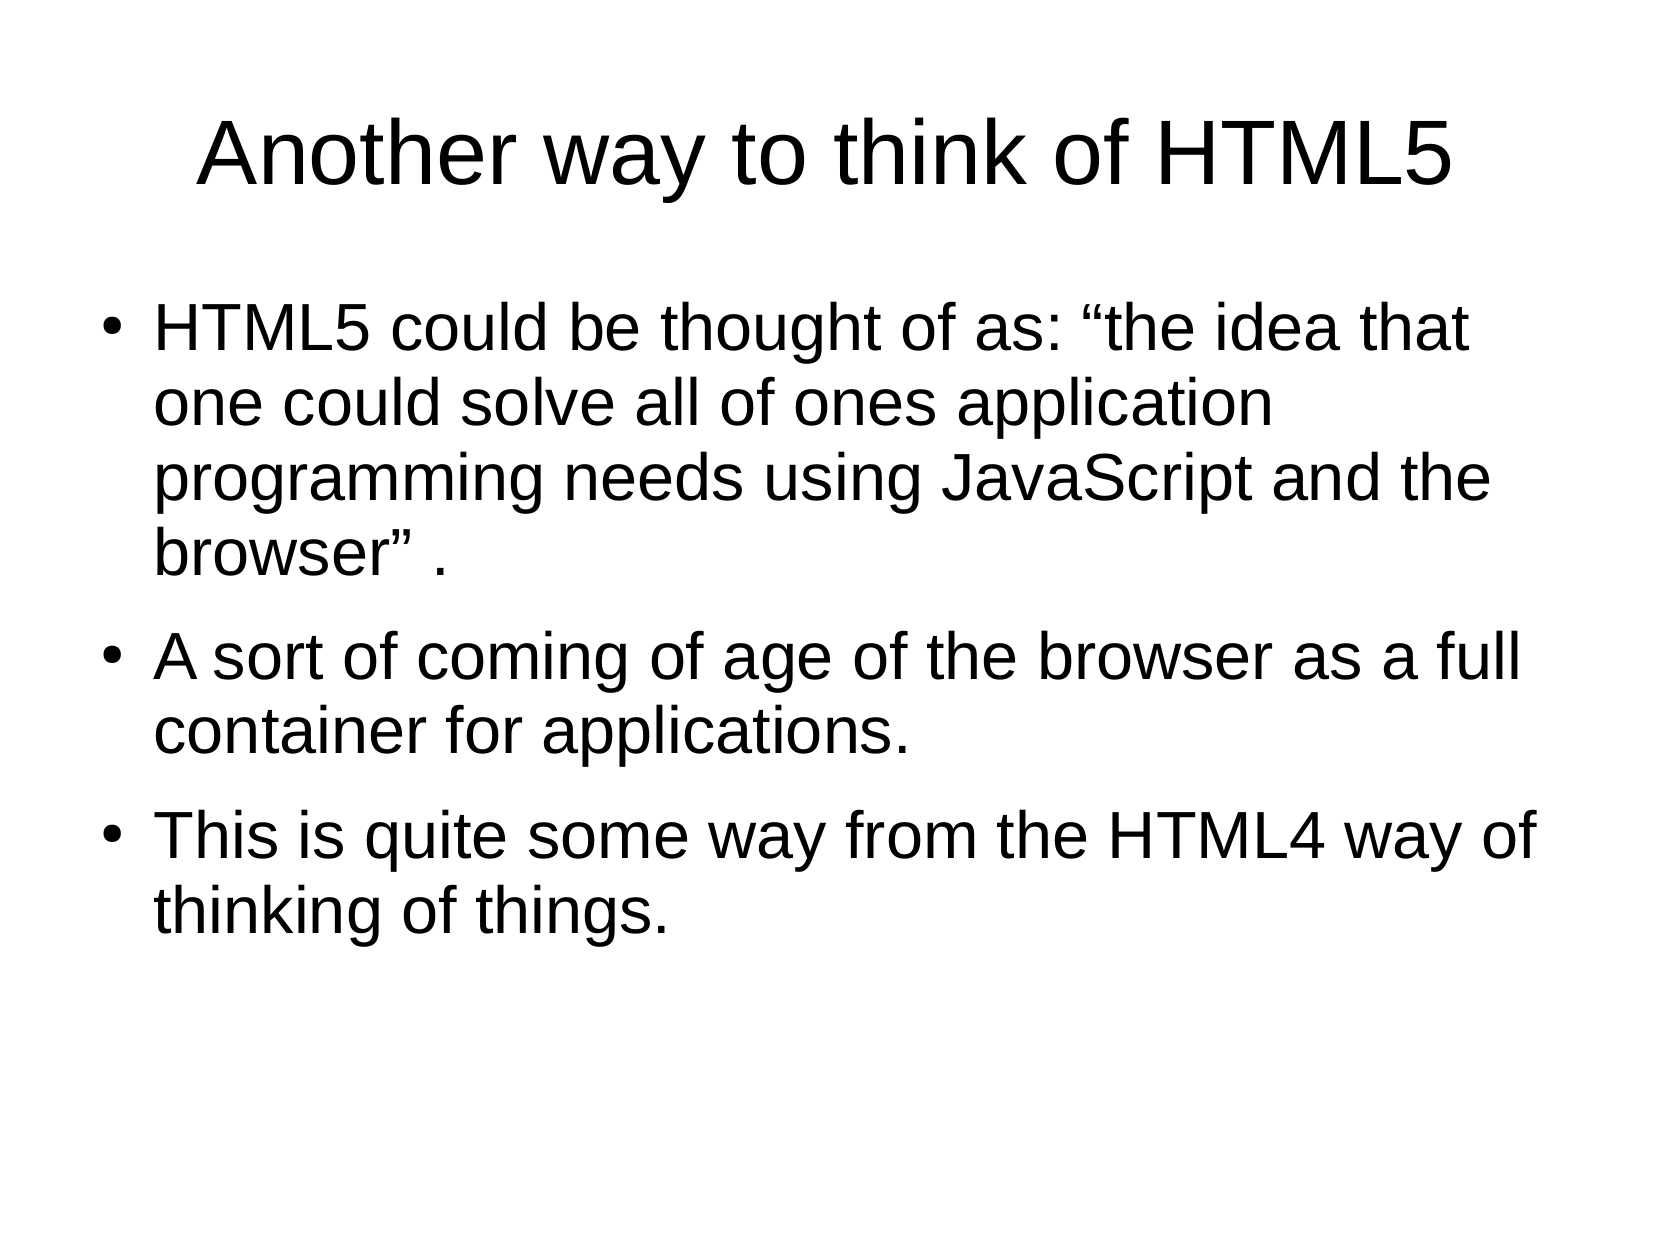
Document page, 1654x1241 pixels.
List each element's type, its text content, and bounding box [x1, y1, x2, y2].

list HTML5 could be thought of as: “the idea that one could solve all of ones application programming needs using JavaScript and the browser” . A sort of coming of age of the browser as a full container for applications. This is quite some way from the HTML4 way of thinking of things. [82, 290, 1571, 1109]
title Another way to think of HTML5 [82, 49, 1571, 257]
